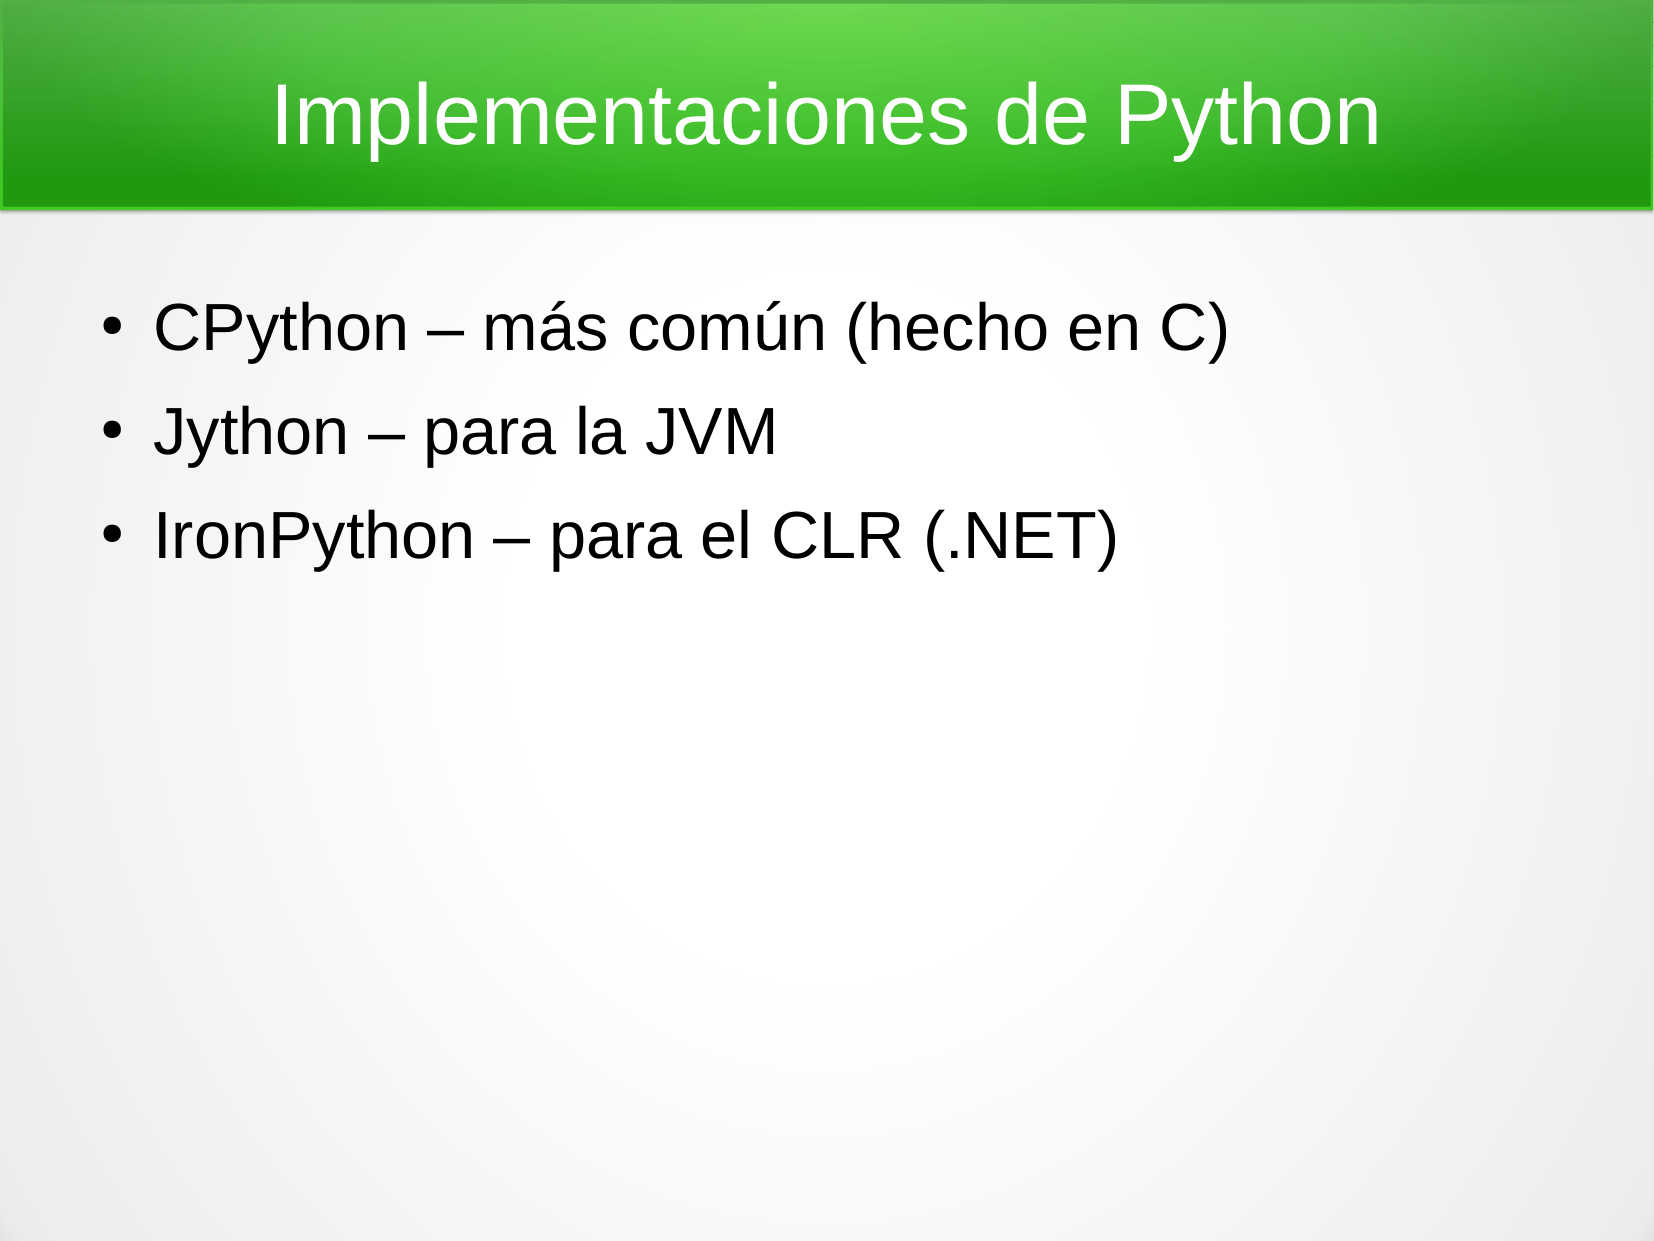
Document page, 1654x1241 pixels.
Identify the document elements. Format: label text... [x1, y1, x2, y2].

title Implementaciones de Python [82, 49, 1571, 179]
list CPython – más común (hecho en C) Jython – para la JVM IronPython – para el CLR (.NET) [82, 290, 1538, 1010]
